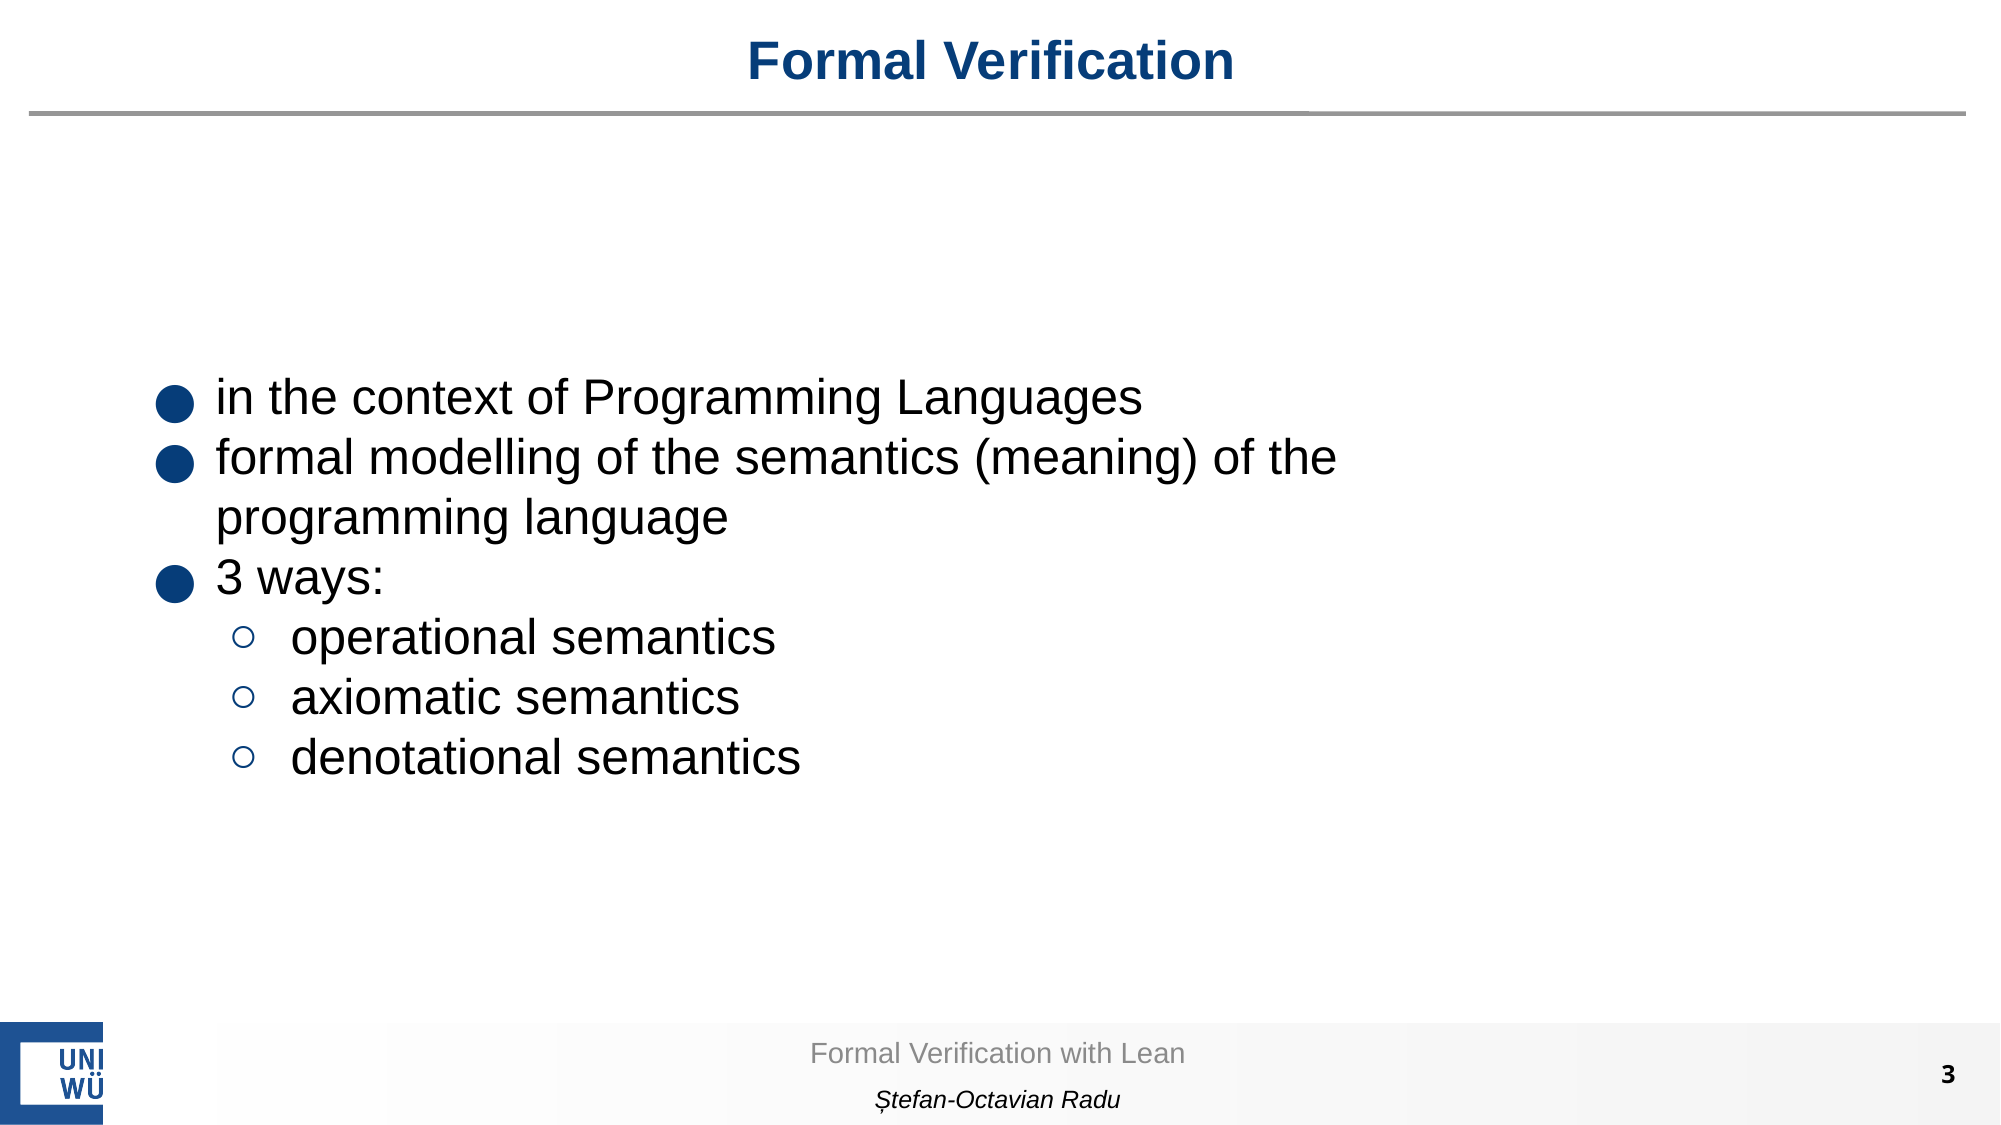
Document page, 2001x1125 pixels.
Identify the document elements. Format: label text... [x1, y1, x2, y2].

list in the context of Programming Languages formal modelling of the semantics (meaning) of the programming language 3 ways: operational semantics axiomatic semantics denotational semantics [125, 272, 1498, 853]
title Formal Verification [118, 4, 1867, 111]
picture [0, 1022, 103, 1125]
